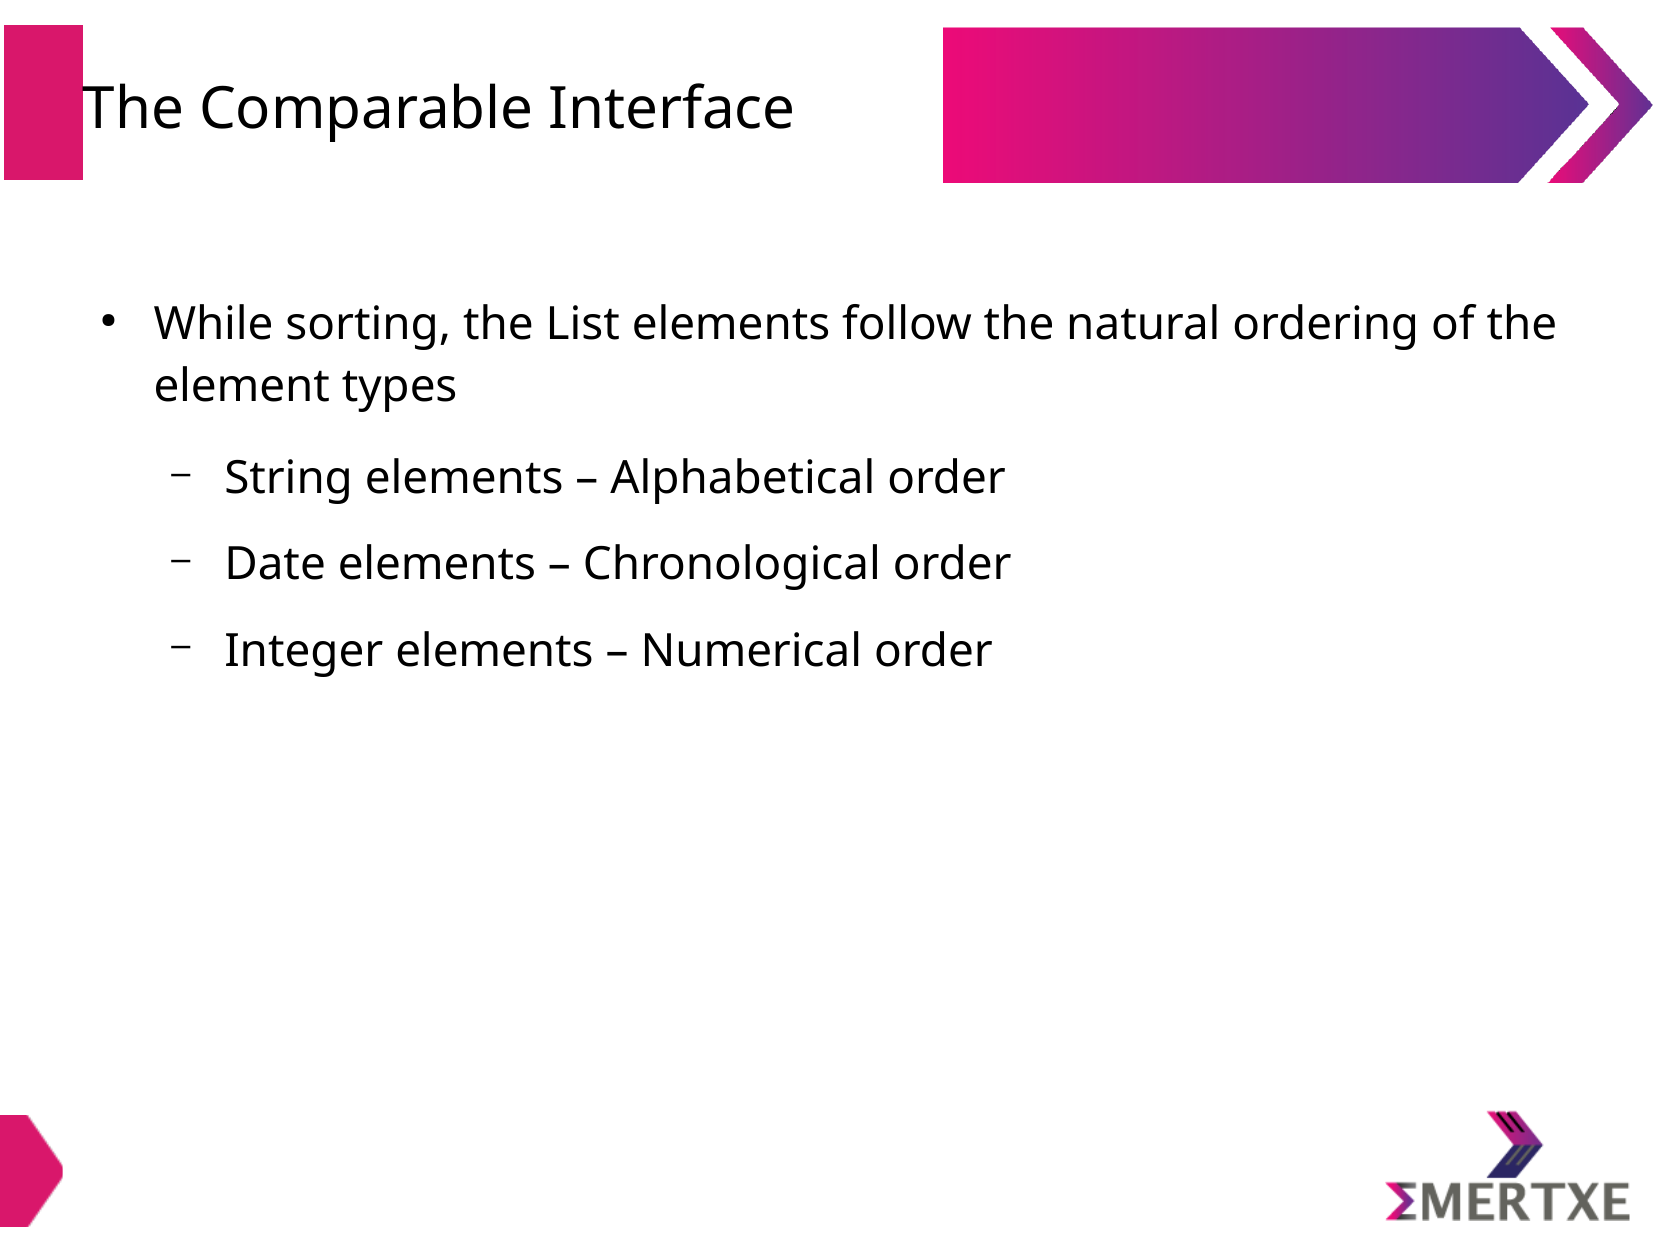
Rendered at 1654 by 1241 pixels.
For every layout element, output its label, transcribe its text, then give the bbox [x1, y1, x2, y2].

picture [1385, 1107, 1631, 1221]
picture [1571, 27, 1653, 183]
title The Comparable Interface [82, 2, 1571, 210]
list While sorting, the List elements follow the natural ordering of the element types String elements – Alphabetical order Date elements – Chronological order Integer elements – Numerical order [82, 290, 1571, 1010]
